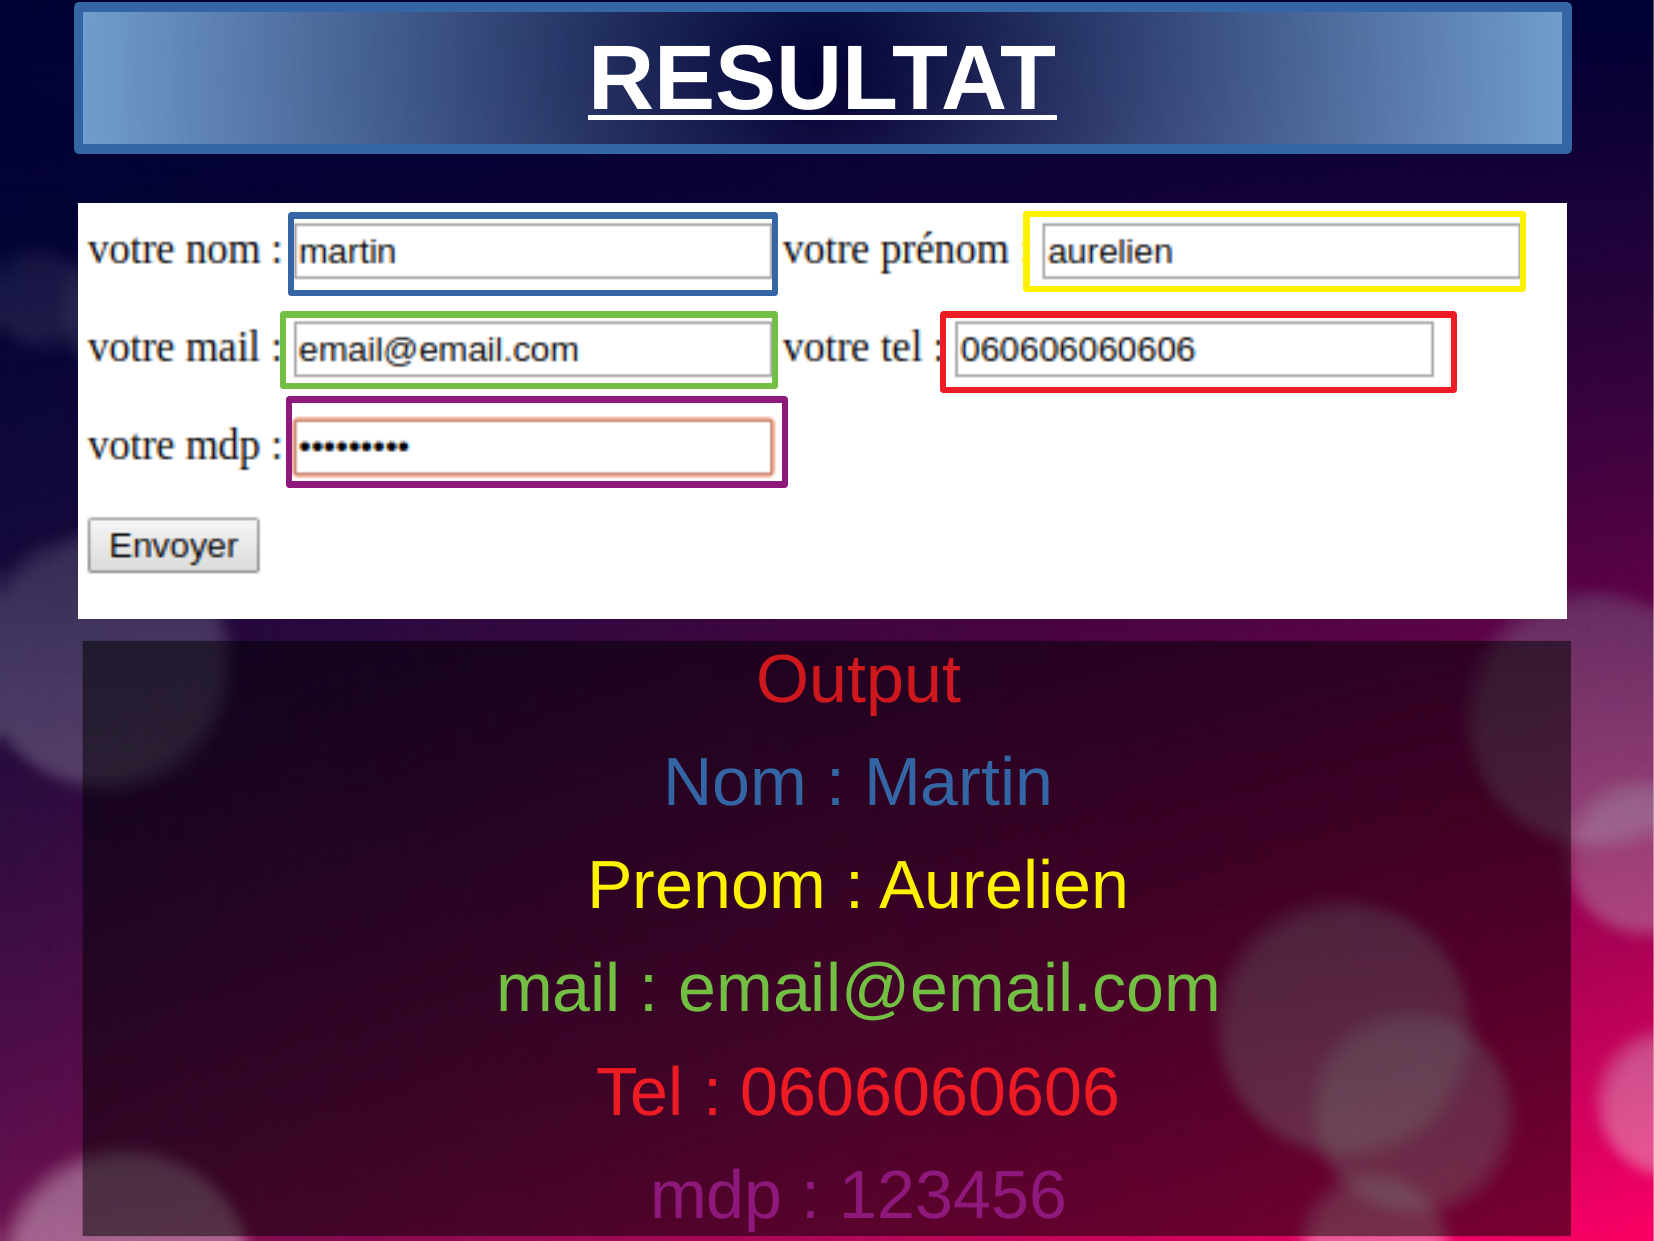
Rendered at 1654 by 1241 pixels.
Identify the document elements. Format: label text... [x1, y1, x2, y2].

title RESULTAT [78, 6, 1567, 150]
picture [0, 0, 1654, 1241]
list Output Nom : Martin Prenom : Aurelien mail : email@email.com Tel : 0606060606 mdp : 123456 [82, 640, 1571, 1237]
